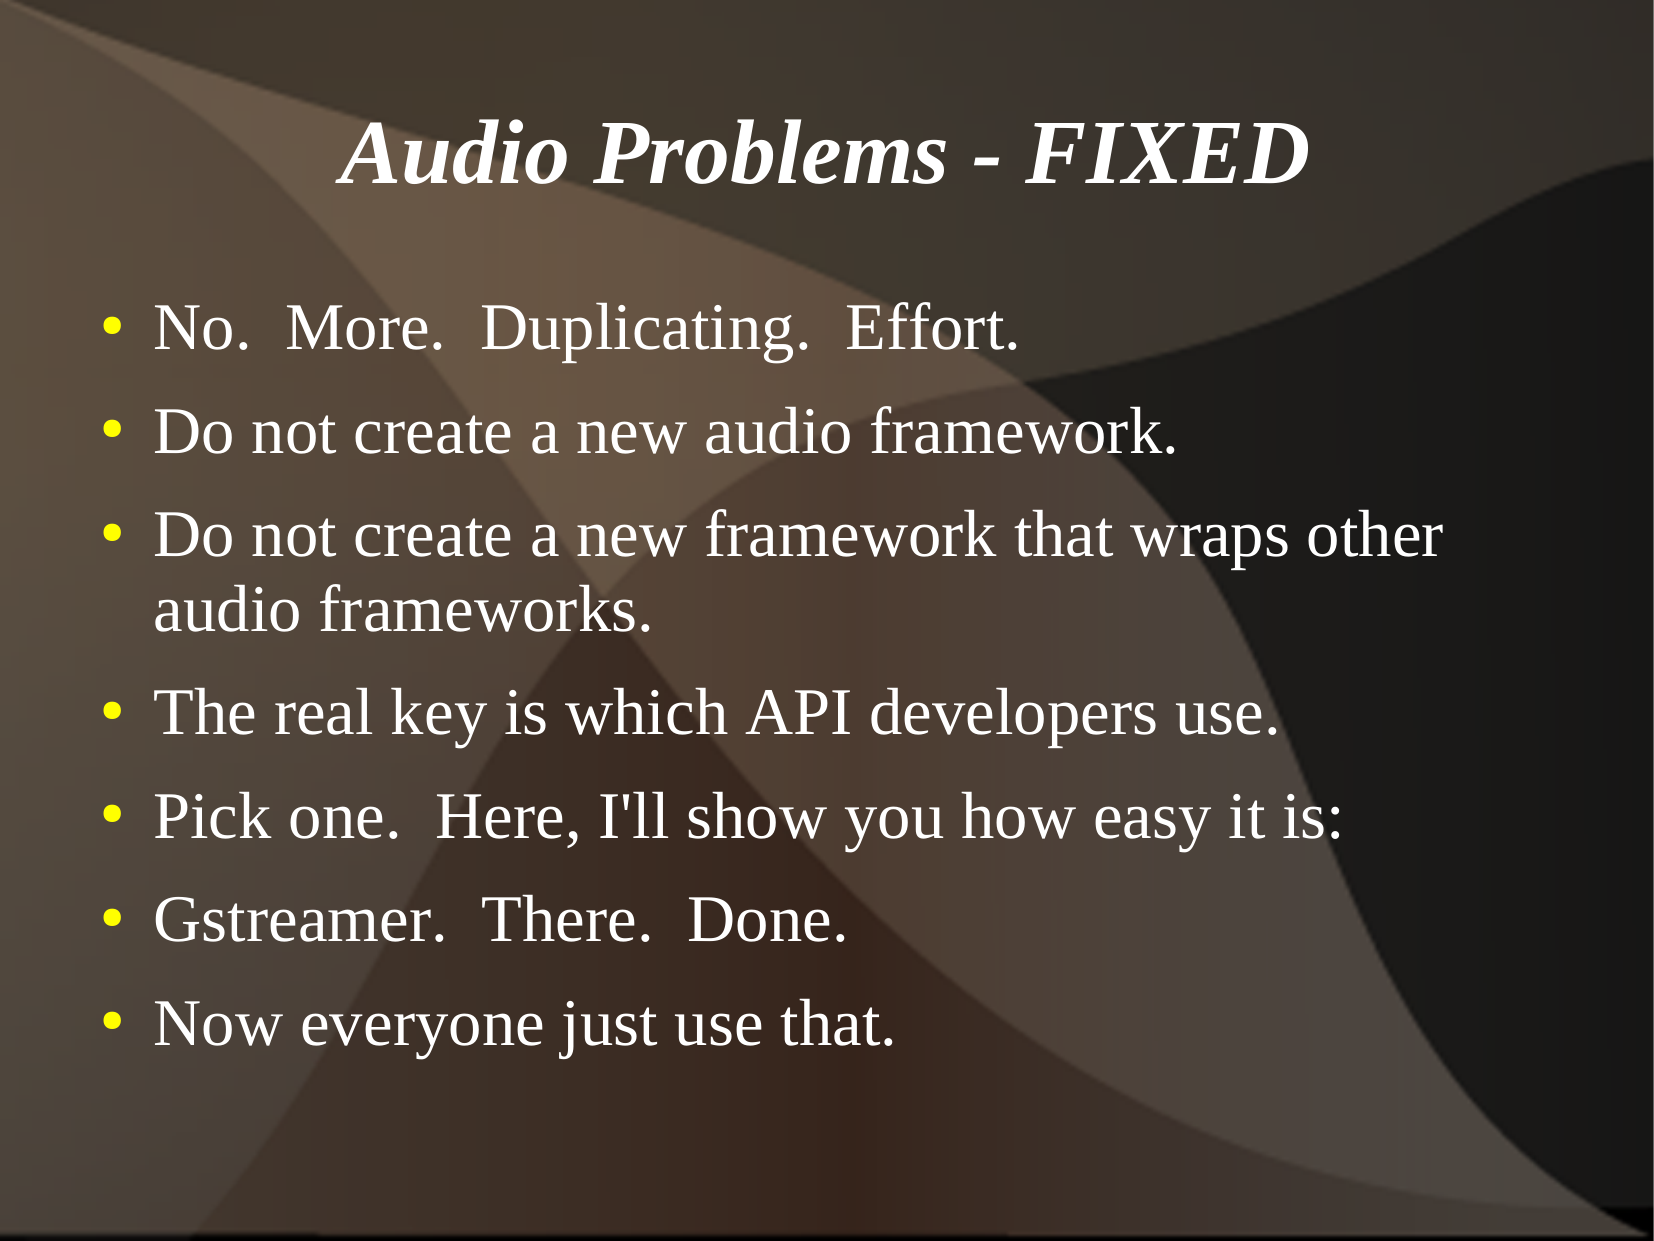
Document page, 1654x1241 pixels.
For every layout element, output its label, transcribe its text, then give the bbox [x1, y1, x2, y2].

title Audio Problems - FIXED [82, 56, 1571, 250]
picture [0, 0, 1654, 1241]
list No. More. Duplicating. Effort. Do not create a new audio framework. Do not create a new framework that wraps other audio frameworks. The real key is which API developers use. Pick one. Here, I'll show you how easy it is: Gstreamer. There. Done. Now everyone just use that. [82, 290, 1571, 1094]
